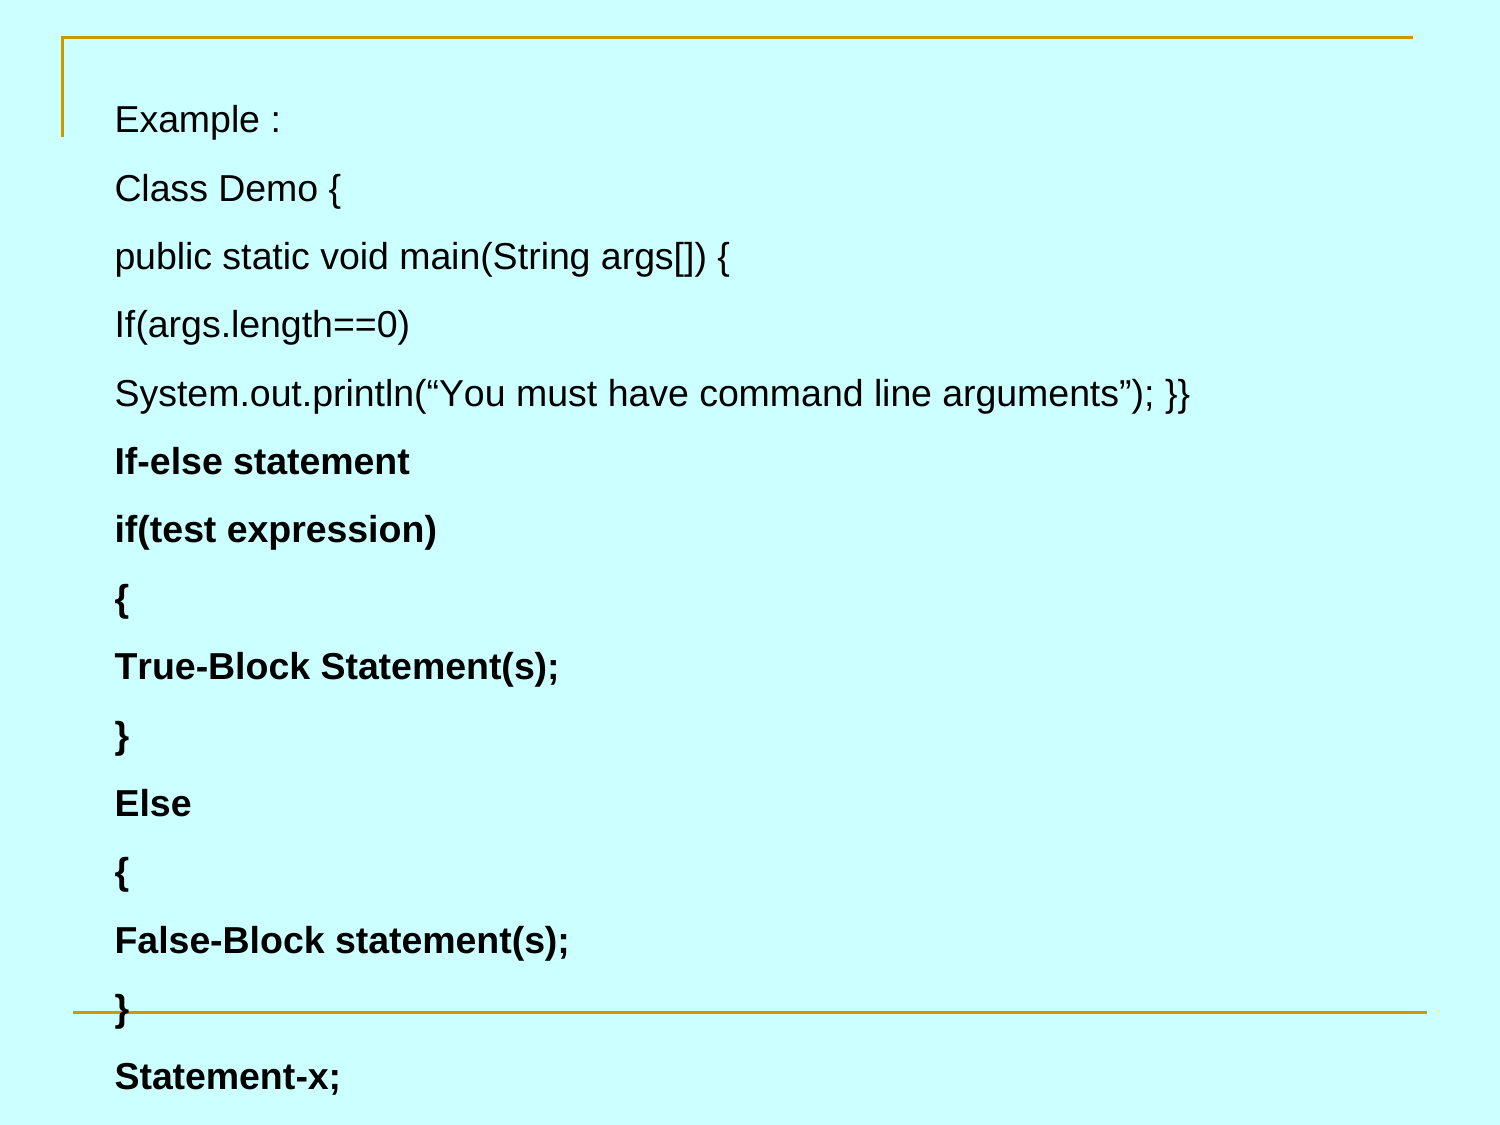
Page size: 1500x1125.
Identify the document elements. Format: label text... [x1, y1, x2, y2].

text_box Example : Class Demo { public static void main(String args[]) { If(args.length==0) System.out.println(“You must have command line arguments”); }} If-else statement if(test expression) { True-Block Statement(s); } Else { False-Block statement(s); } Statement-x; [99, 87, 1500, 1106]
